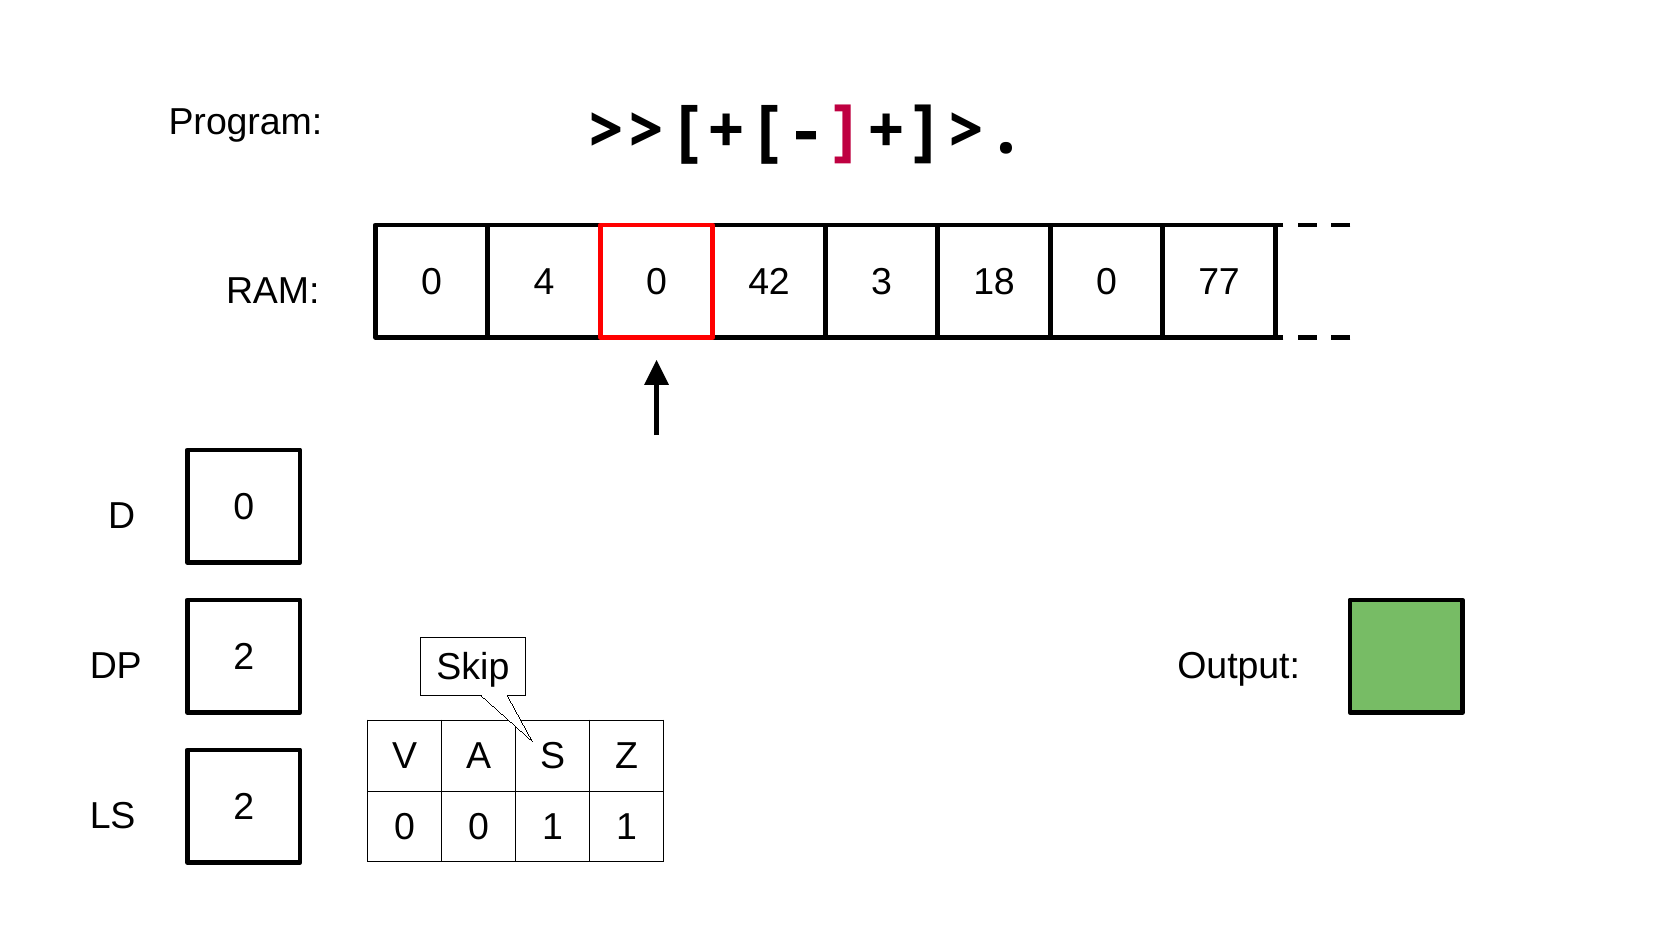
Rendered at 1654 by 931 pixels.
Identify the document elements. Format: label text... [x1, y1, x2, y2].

text_box RAM: [211, 262, 362, 362]
text_box LS [75, 787, 151, 845]
table_header S [516, 721, 589, 791]
table_cell 1 [590, 792, 663, 861]
table_header V [368, 721, 441, 791]
text_box 42 [713, 224, 825, 338]
table_cell 1 [516, 792, 589, 861]
table_header A [442, 721, 515, 791]
table_header Z [590, 721, 663, 791]
text_box 0 [187, 449, 300, 563]
text_box 4 [487, 224, 600, 338]
text_box >>[+[-]+]>. [337, 75, 1276, 168]
text_box 3 [825, 224, 937, 338]
text_box 18 [937, 224, 1050, 338]
text_box Program: [153, 93, 337, 151]
text_box Output: [1162, 637, 1336, 737]
text_box 0 [1050, 224, 1162, 338]
text_box [1349, 599, 1463, 713]
text_box 0 [600, 224, 713, 338]
text_box 2 [187, 599, 300, 713]
text_box DP [75, 637, 157, 695]
table_cell 0 [368, 792, 441, 861]
text_box 0 [375, 224, 487, 338]
text_box Skip [420, 637, 533, 742]
text_box 2 [187, 749, 300, 863]
text_box D [93, 487, 151, 545]
table_cell 0 [442, 792, 515, 861]
text_box 77 [1162, 224, 1276, 338]
